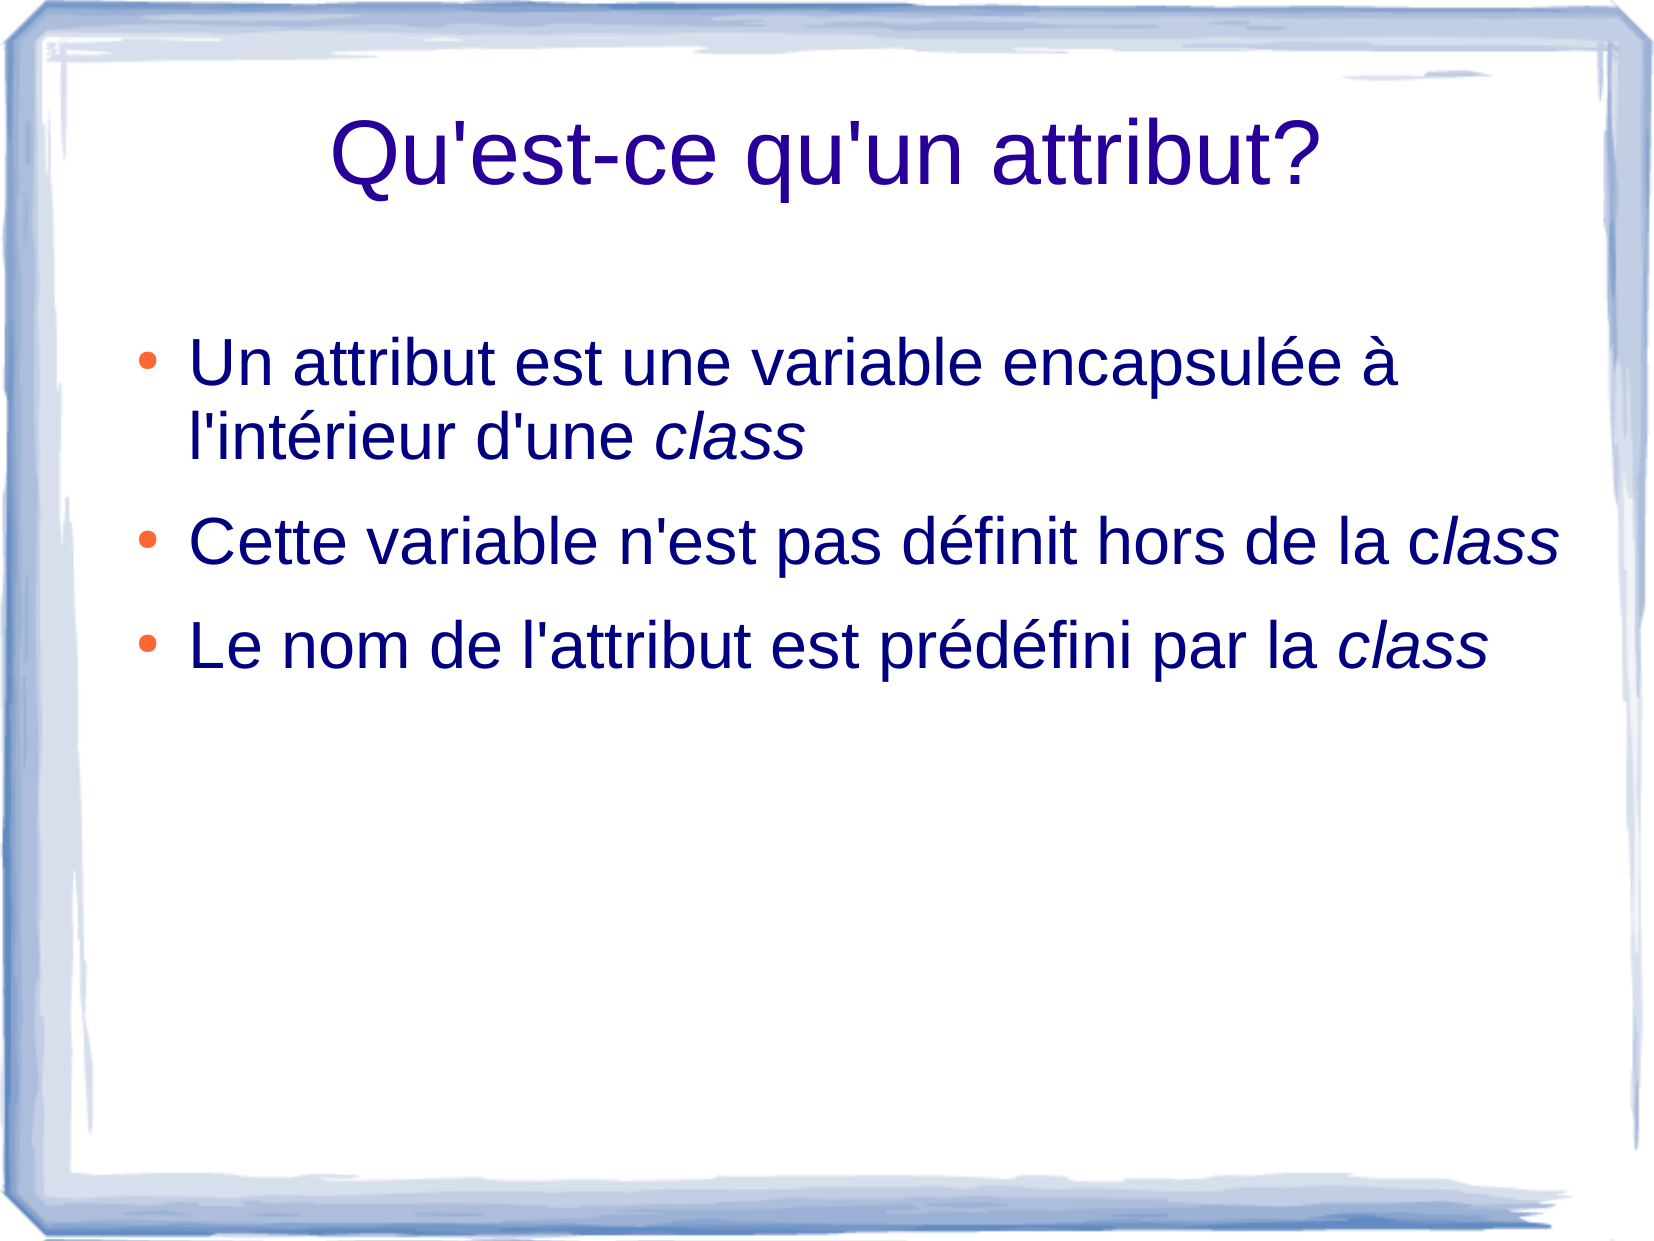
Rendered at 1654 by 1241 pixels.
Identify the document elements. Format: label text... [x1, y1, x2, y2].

picture [0, 0, 1654, 1241]
list Un attribut est une variable encapsulée à l'intérieur d'une class Cette variable n'est pas définit hors de la class Le nom de l'attribut est prédéfini par la class [118, 324, 1571, 1004]
title Qu'est-ce qu'un attribut? [82, 49, 1571, 257]
